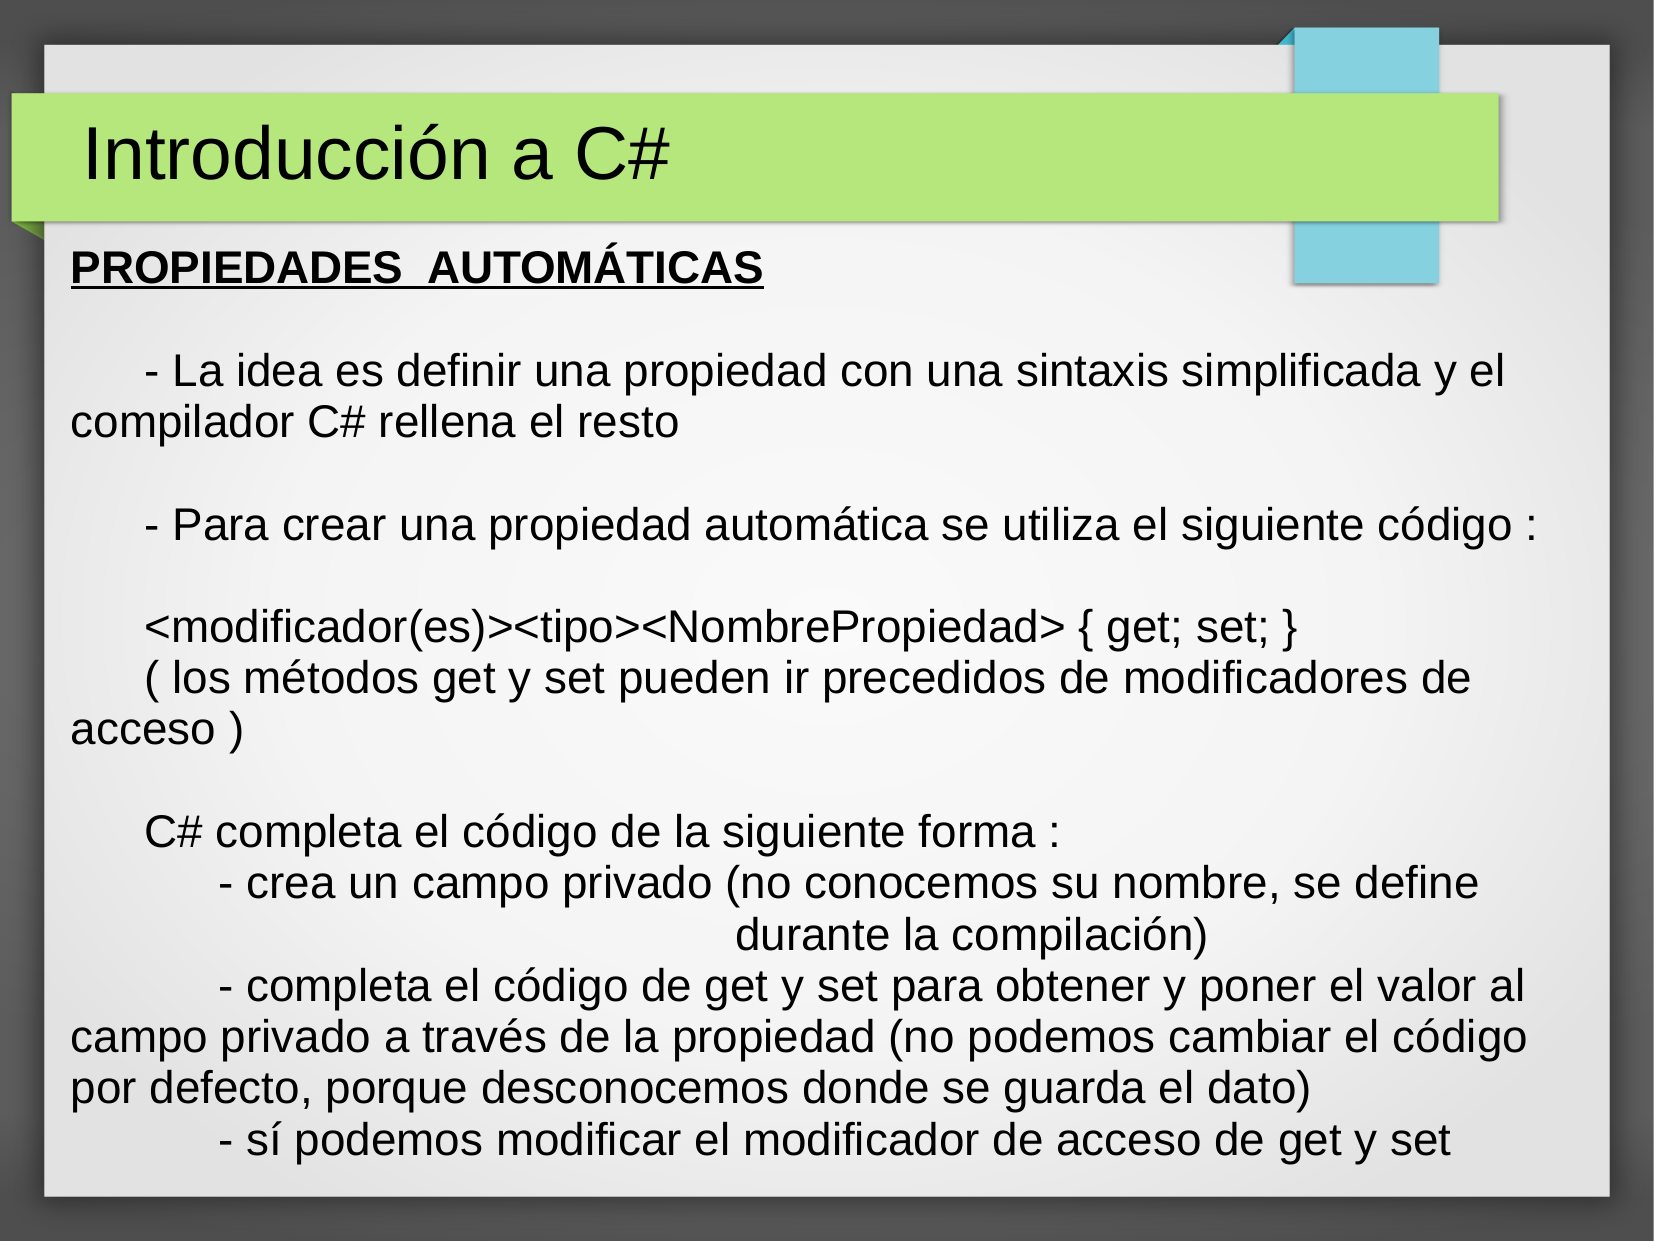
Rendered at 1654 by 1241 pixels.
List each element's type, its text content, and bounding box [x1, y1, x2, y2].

text_box PROPIEDADES AUTOMÁTICAS - La idea es definir una propiedad con una sintaxis simplificada y el compilador C# rellena el resto - Para crear una propiedad automática se utiliza el siguiente código : <modificador(es)><tipo><NombrePropiedad> { get; set; } ( los métodos get y set pueden ir precedidos de modificadores de acceso ) C# completa el código de la siguiente forma : - crea un campo privado (no conocemos su nombre, se define durante la compilación) - completa el código de get y set para obtener y poner el valor al campo privado a través de la propiedad (no podemos cambiar el código por defecto, porque desconocemos donde se guarda el dato) - sí podemos modificar el modificador de acceso de get y set [70, 242, 1571, 1165]
title Introducción a C# [82, 94, 1264, 213]
picture [0, 0, 1654, 1241]
